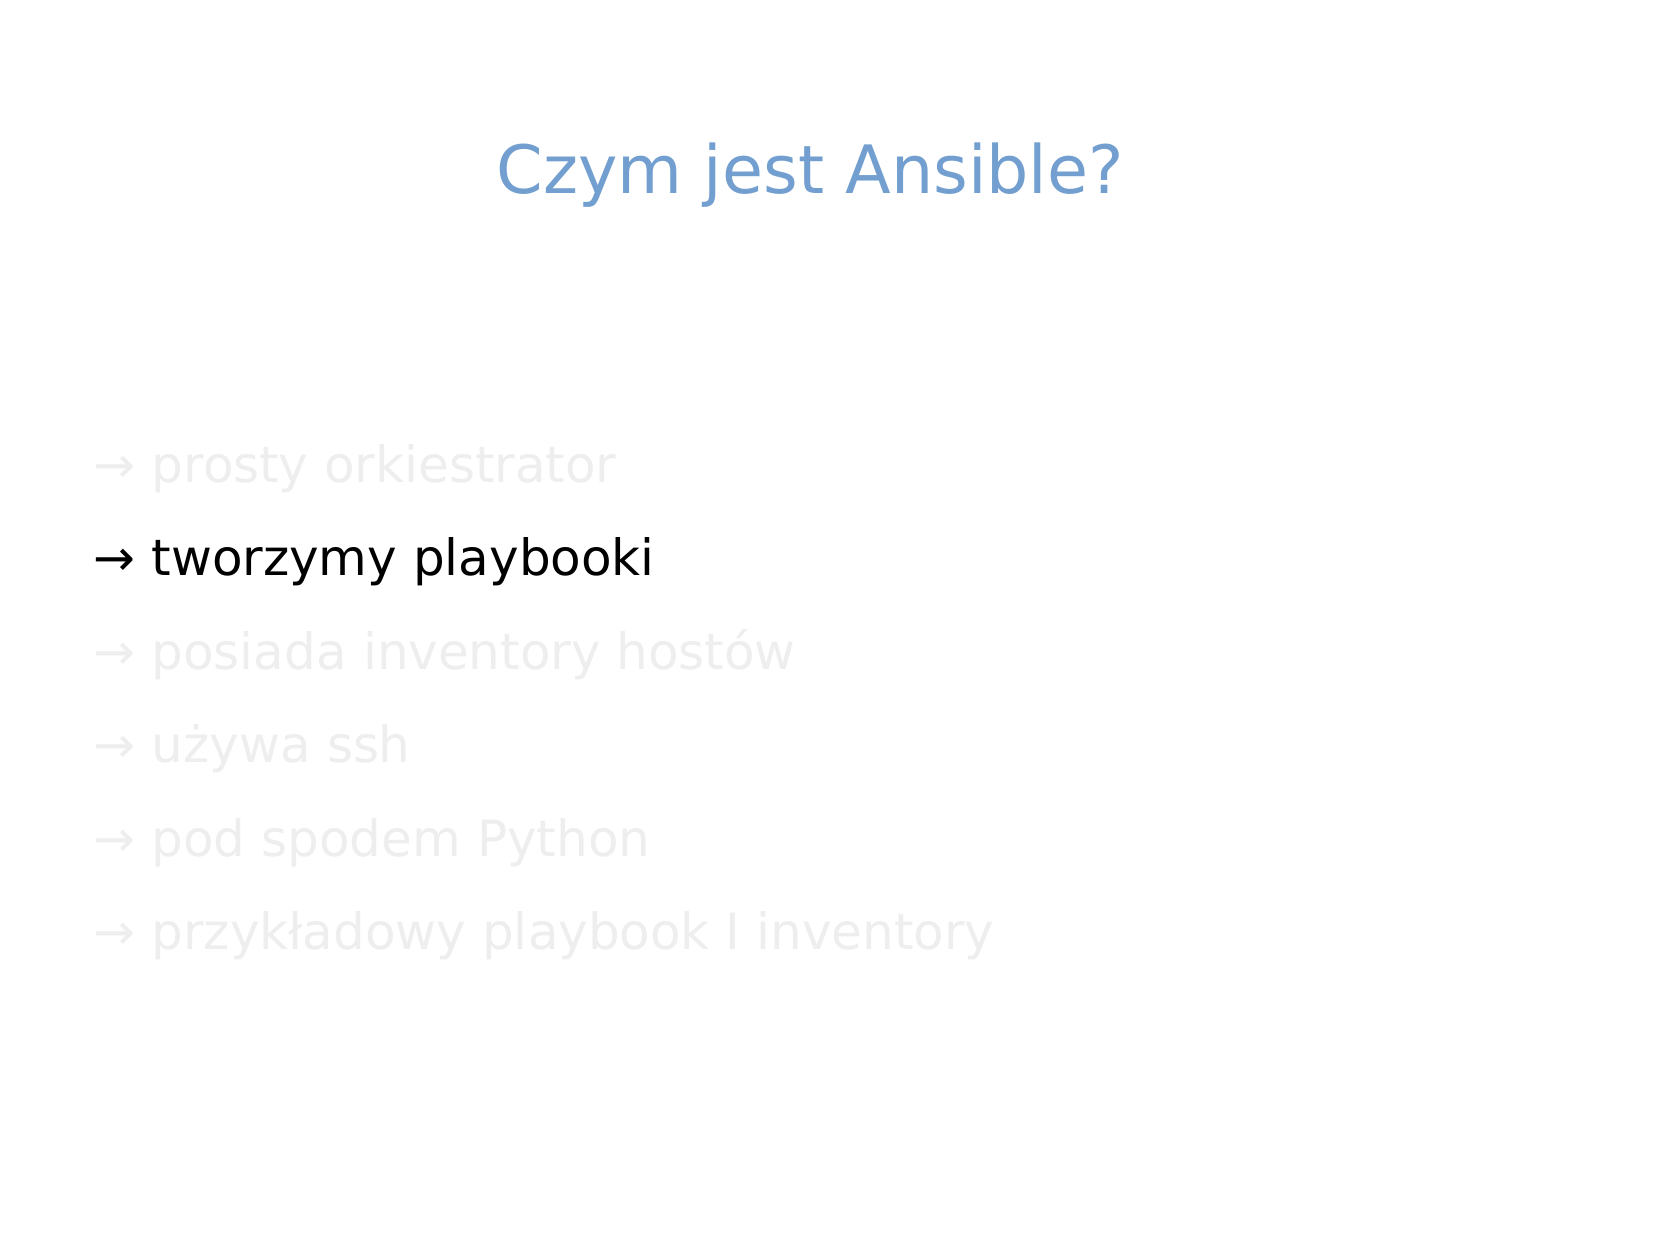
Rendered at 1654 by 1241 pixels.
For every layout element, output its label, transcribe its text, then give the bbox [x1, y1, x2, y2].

text_box → prosty orkiestrator → tworzymy playbooki → posiada inventory hostów → używa ssh → pod spodem Python → przykładowy playbook I inventory [79, 399, 1575, 1033]
text_box Czym jest Ansible? [482, 123, 1183, 217]
